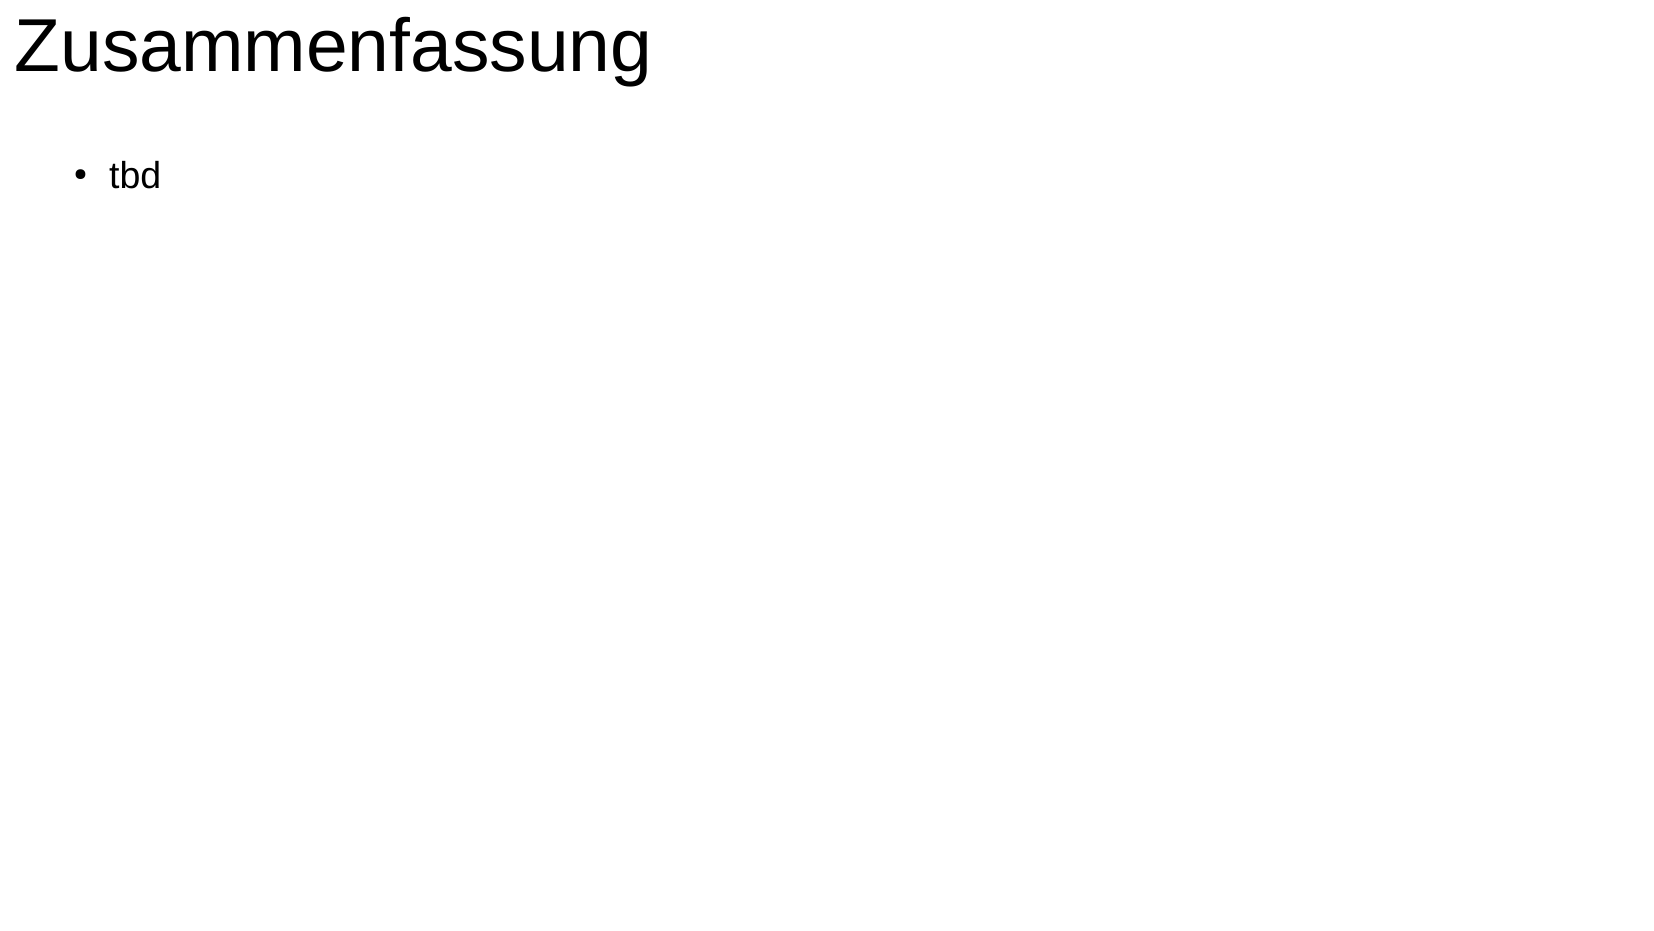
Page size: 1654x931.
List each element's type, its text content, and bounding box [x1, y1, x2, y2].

text_box Zusammenfassung [0, 0, 1651, 105]
text_box tbd [59, 147, 1565, 205]
